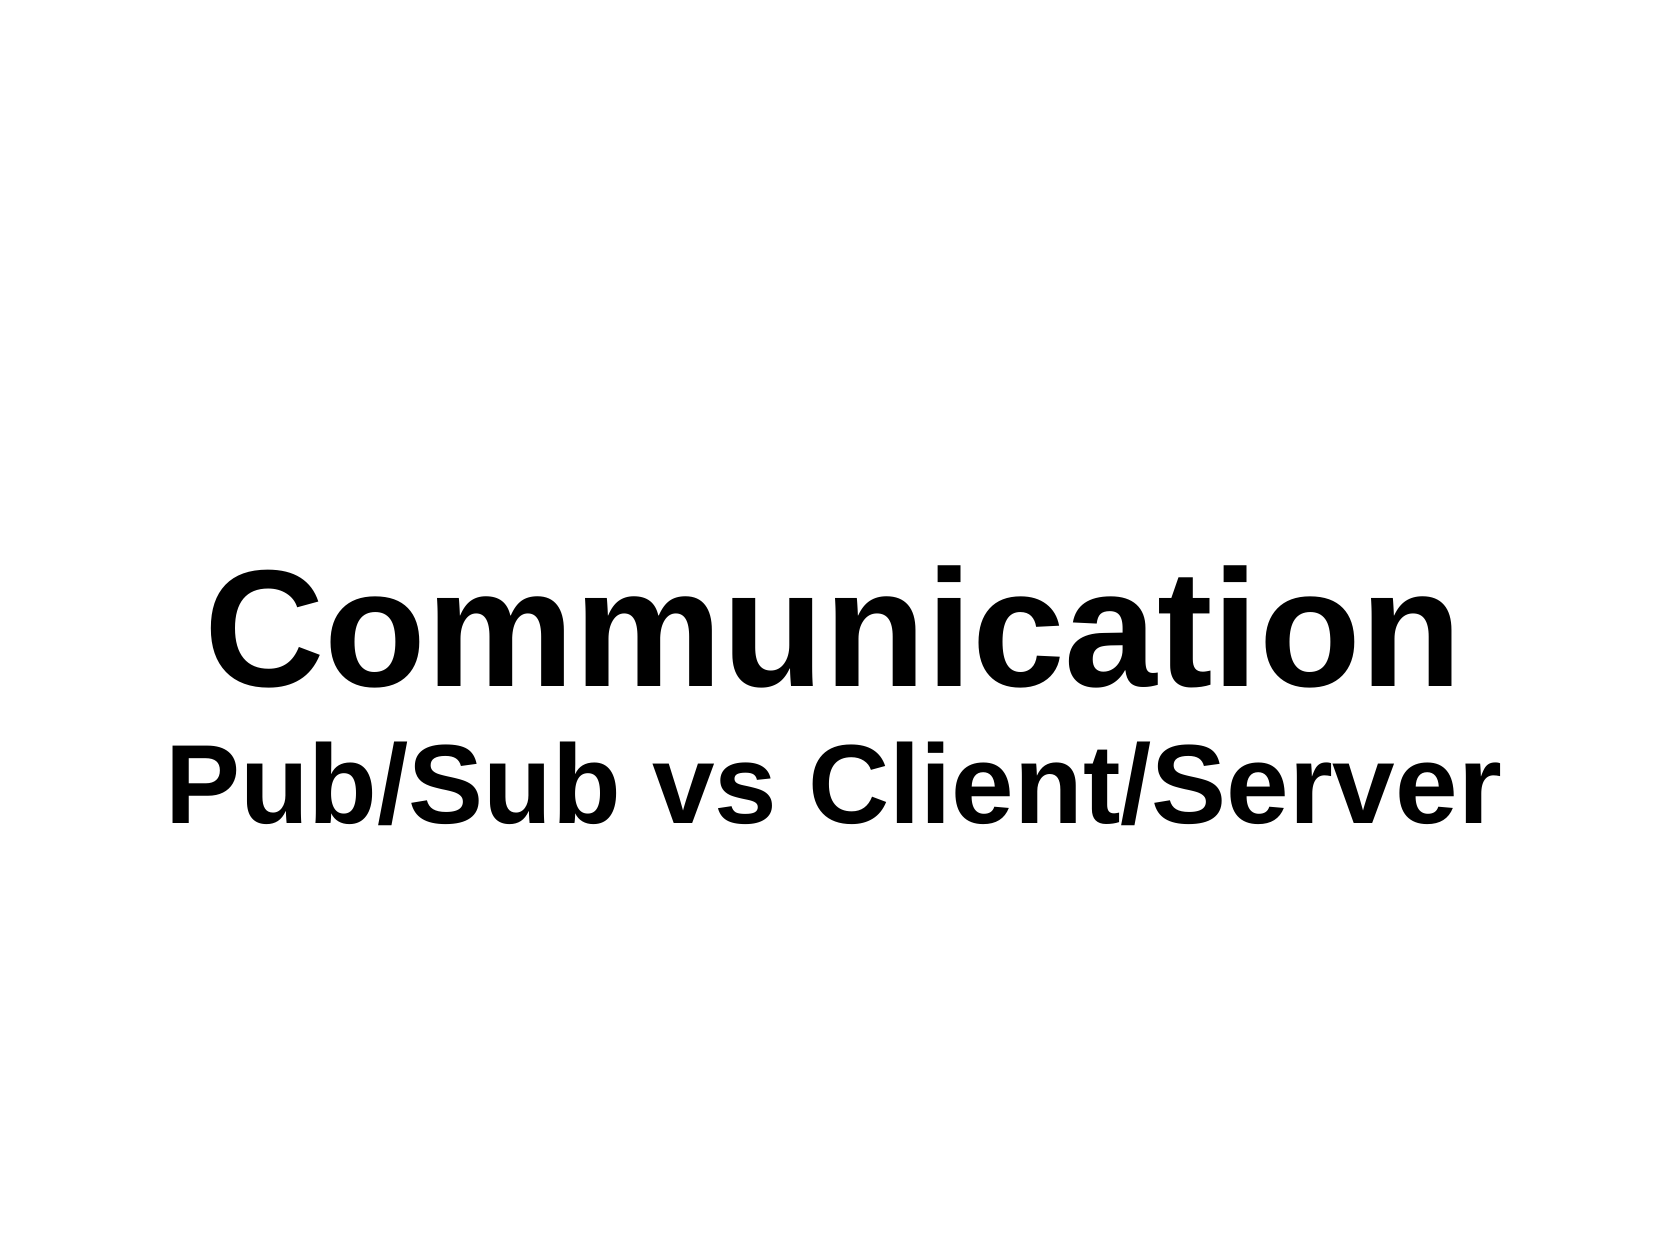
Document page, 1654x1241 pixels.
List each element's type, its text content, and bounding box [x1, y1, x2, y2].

title Communication Pub/Sub vs Client/Server [90, 535, 1579, 848]
